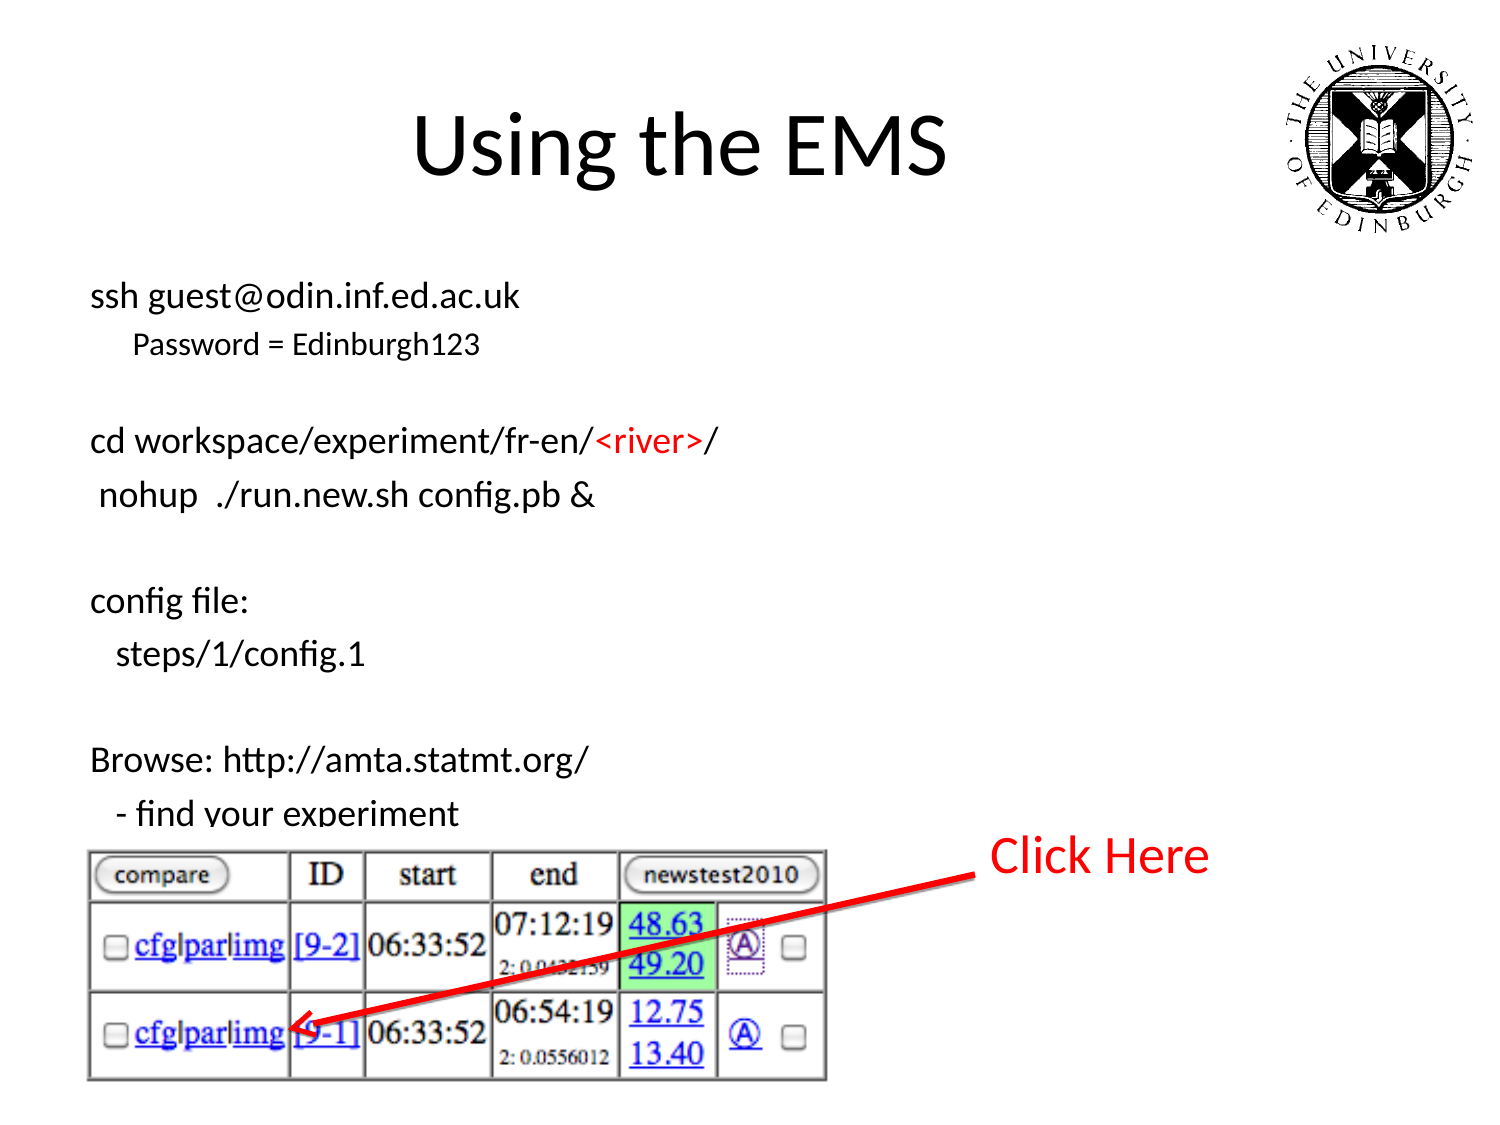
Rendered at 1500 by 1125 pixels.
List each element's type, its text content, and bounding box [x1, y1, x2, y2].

title Using the EMS [75, 45, 1286, 233]
picture [1286, 45, 1473, 233]
text_box Click Here [976, 812, 1226, 893]
picture [75, 827, 884, 1113]
list ssh guest@odin.inf.ed.ac.uk Password = Edinburgh123 cd workspace/experiment/fr-en/<river>/ nohup ./run.new.sh config.pb & config file: steps/1/config.1 Browse: http://amta.statmt.org/ - find your experiment _ [75, 262, 1425, 1005]
